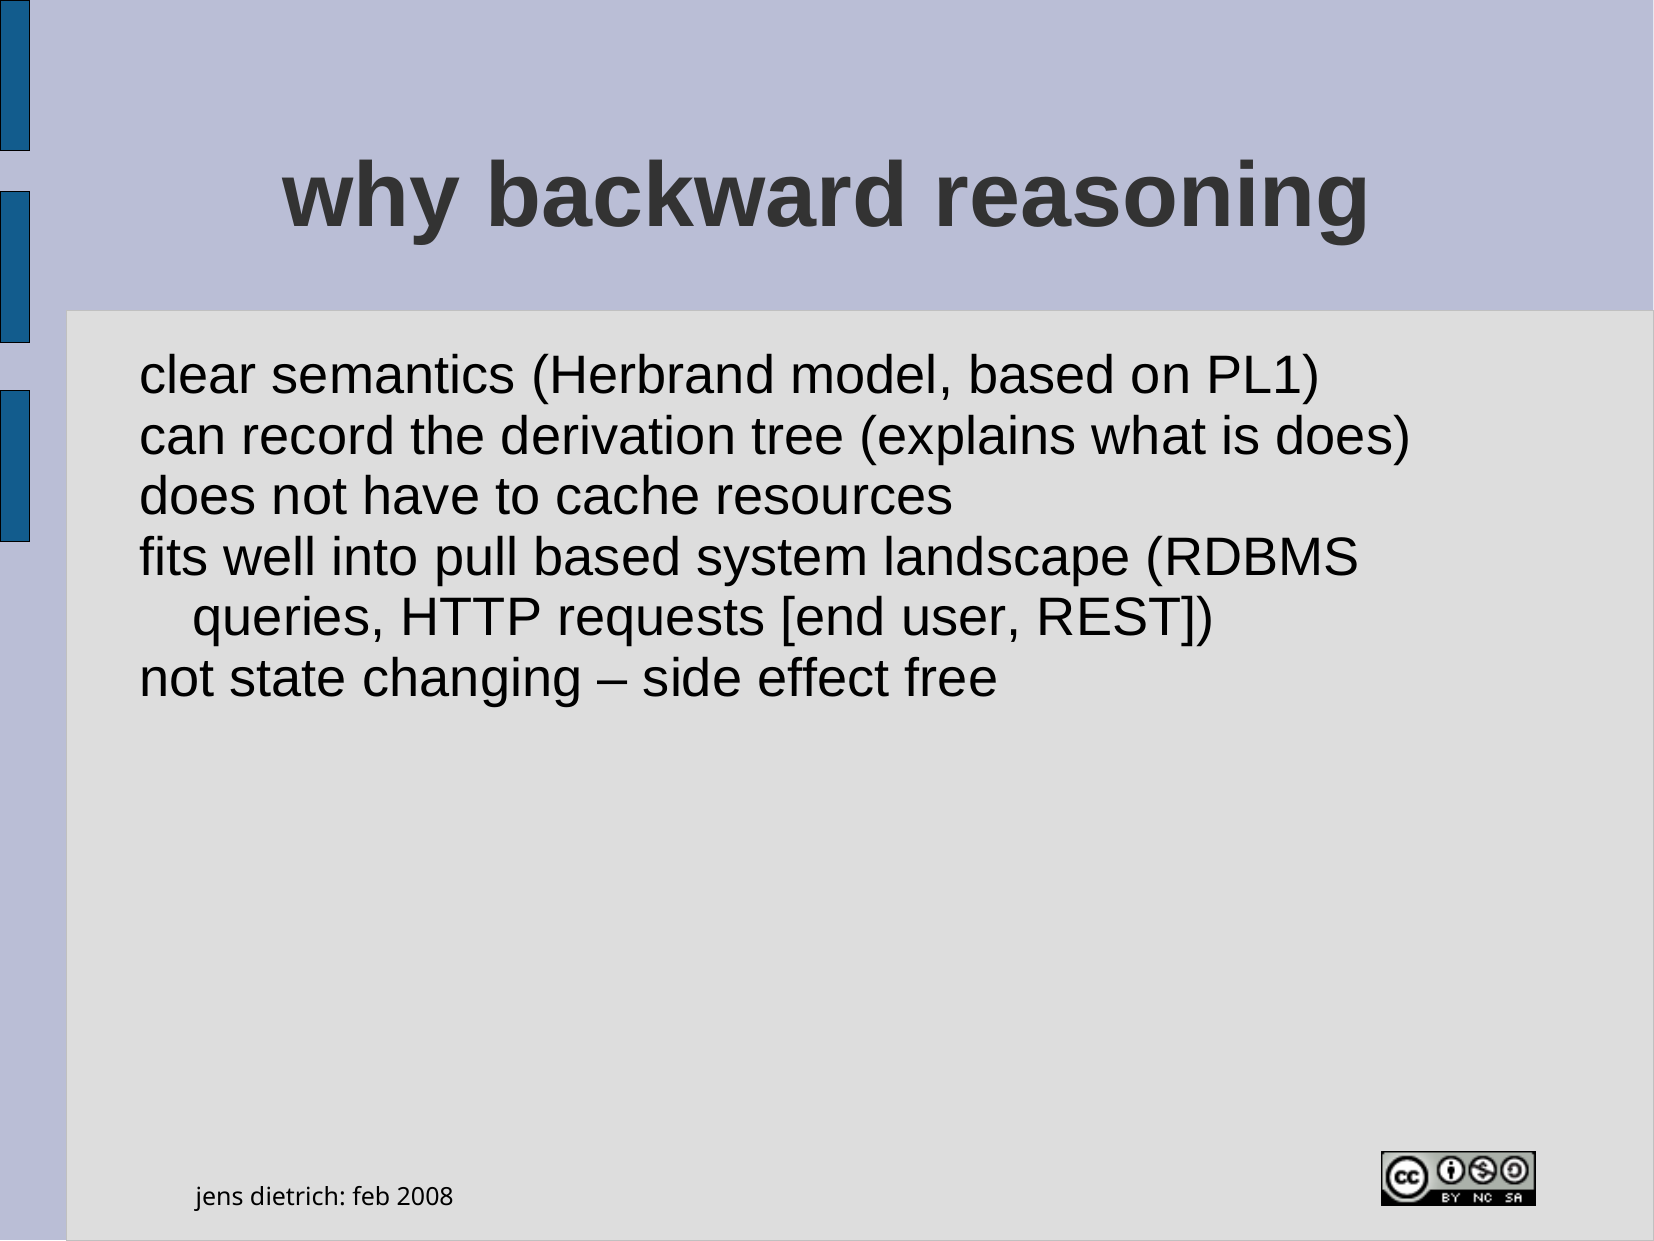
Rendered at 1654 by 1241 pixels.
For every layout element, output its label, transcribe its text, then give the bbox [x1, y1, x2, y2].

list clear semantics (Herbrand model, based on PL1) can record the derivation tree (explains what is does) does not have to cache resources fits well into pull based system landscape (RDBMS queries, HTTP requests [end user, REST]) not state changing – side effect free [121, 344, 1534, 1127]
picture [1381, 1151, 1536, 1206]
title why backward reasoning [121, 91, 1534, 299]
